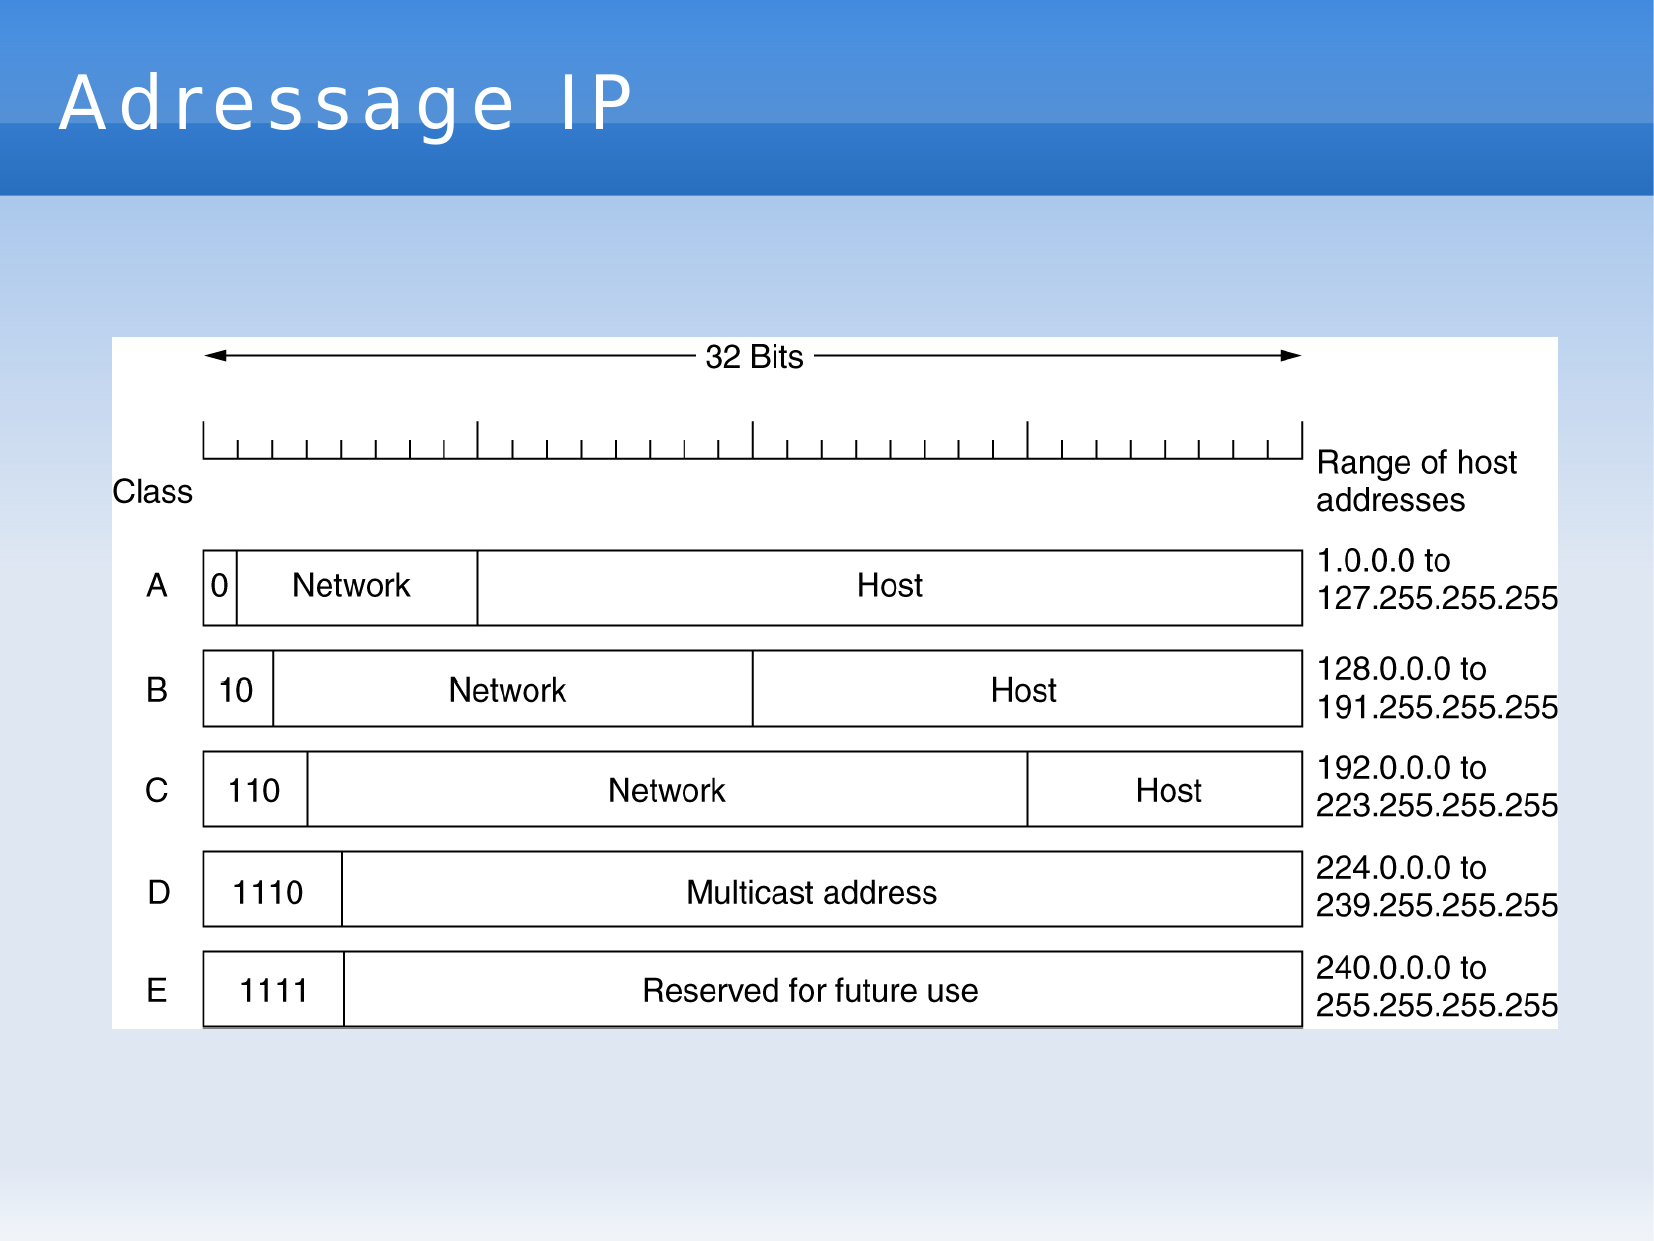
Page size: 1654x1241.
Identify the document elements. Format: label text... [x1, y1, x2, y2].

picture [0, 0, 1654, 1241]
title Adressage IP [59, 29, 1270, 178]
